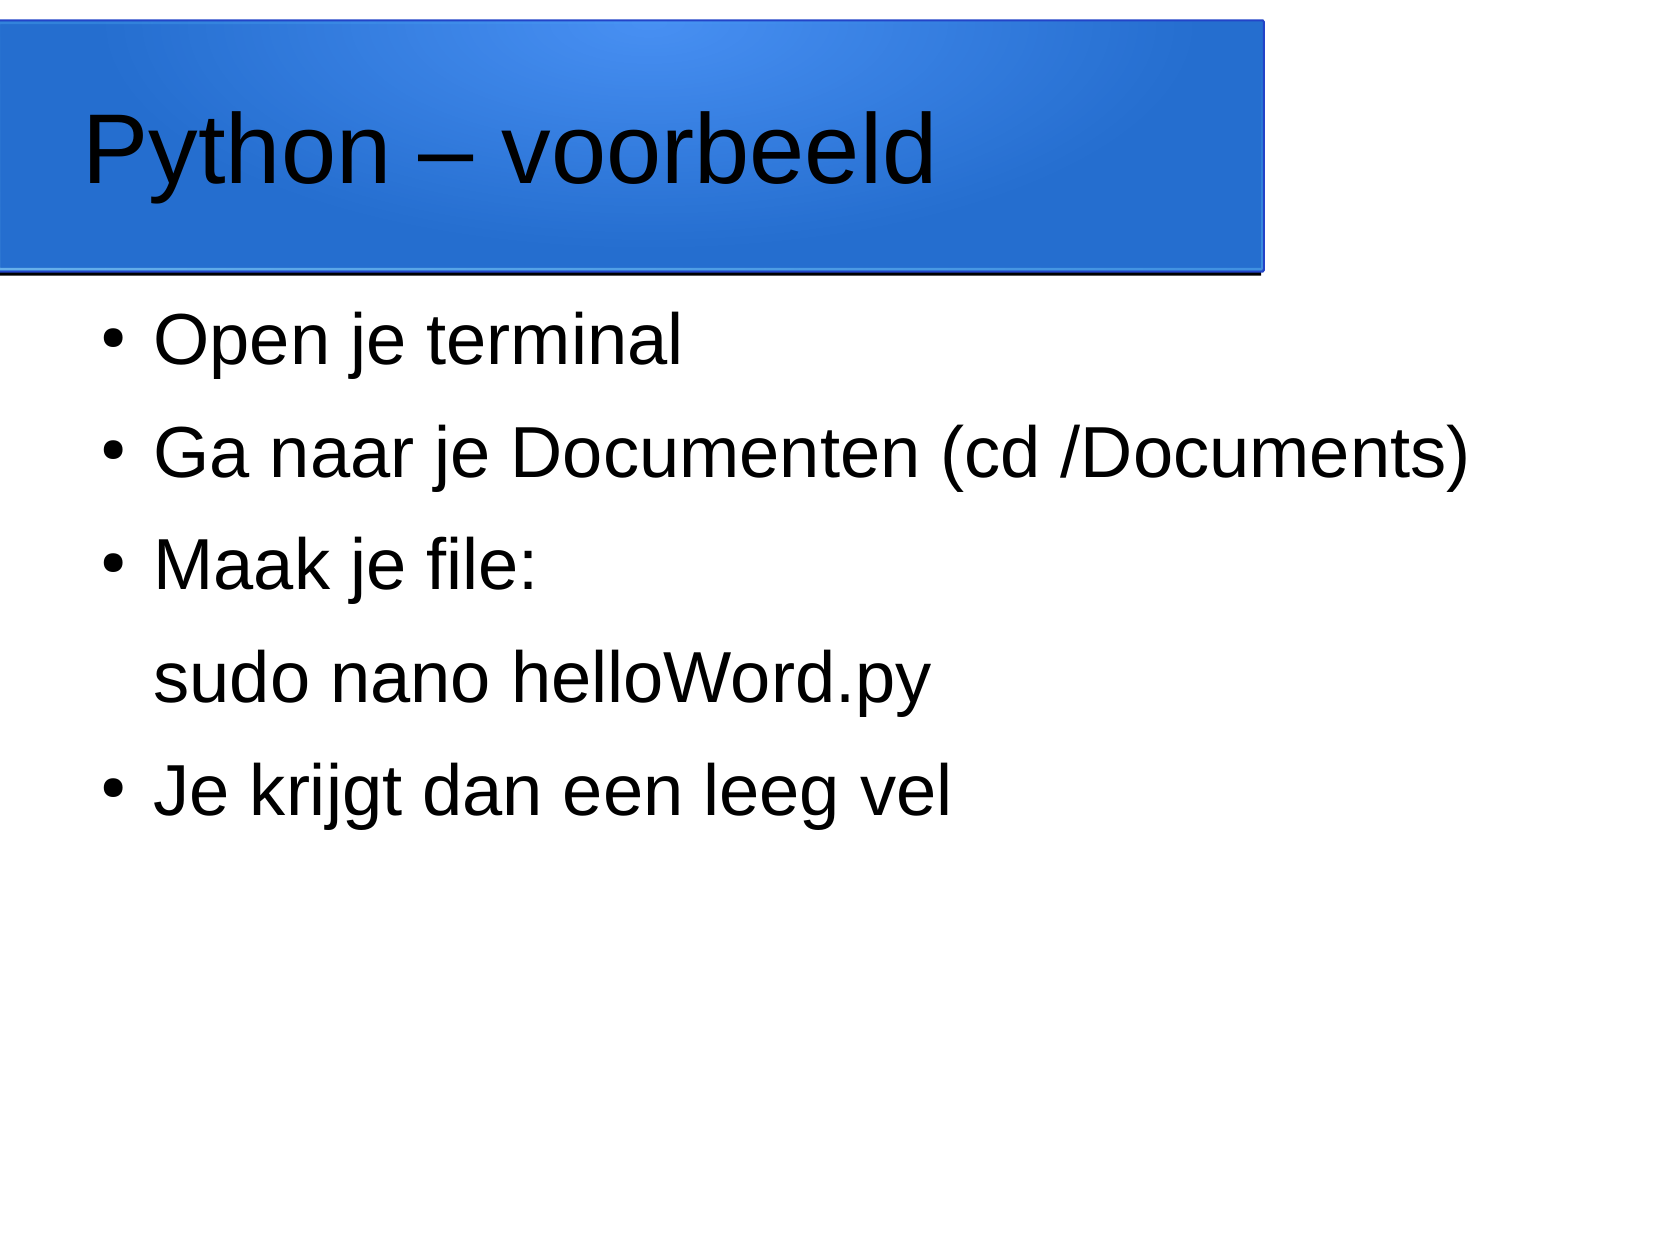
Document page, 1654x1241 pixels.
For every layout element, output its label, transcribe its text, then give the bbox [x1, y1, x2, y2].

list Open je terminal Ga naar je Documenten (cd /Documents) Maak je file: sudo nano helloWord.py Je krijgt dan een leeg vel [82, 299, 1571, 1019]
title Python – voorbeeld [82, 47, 1235, 252]
